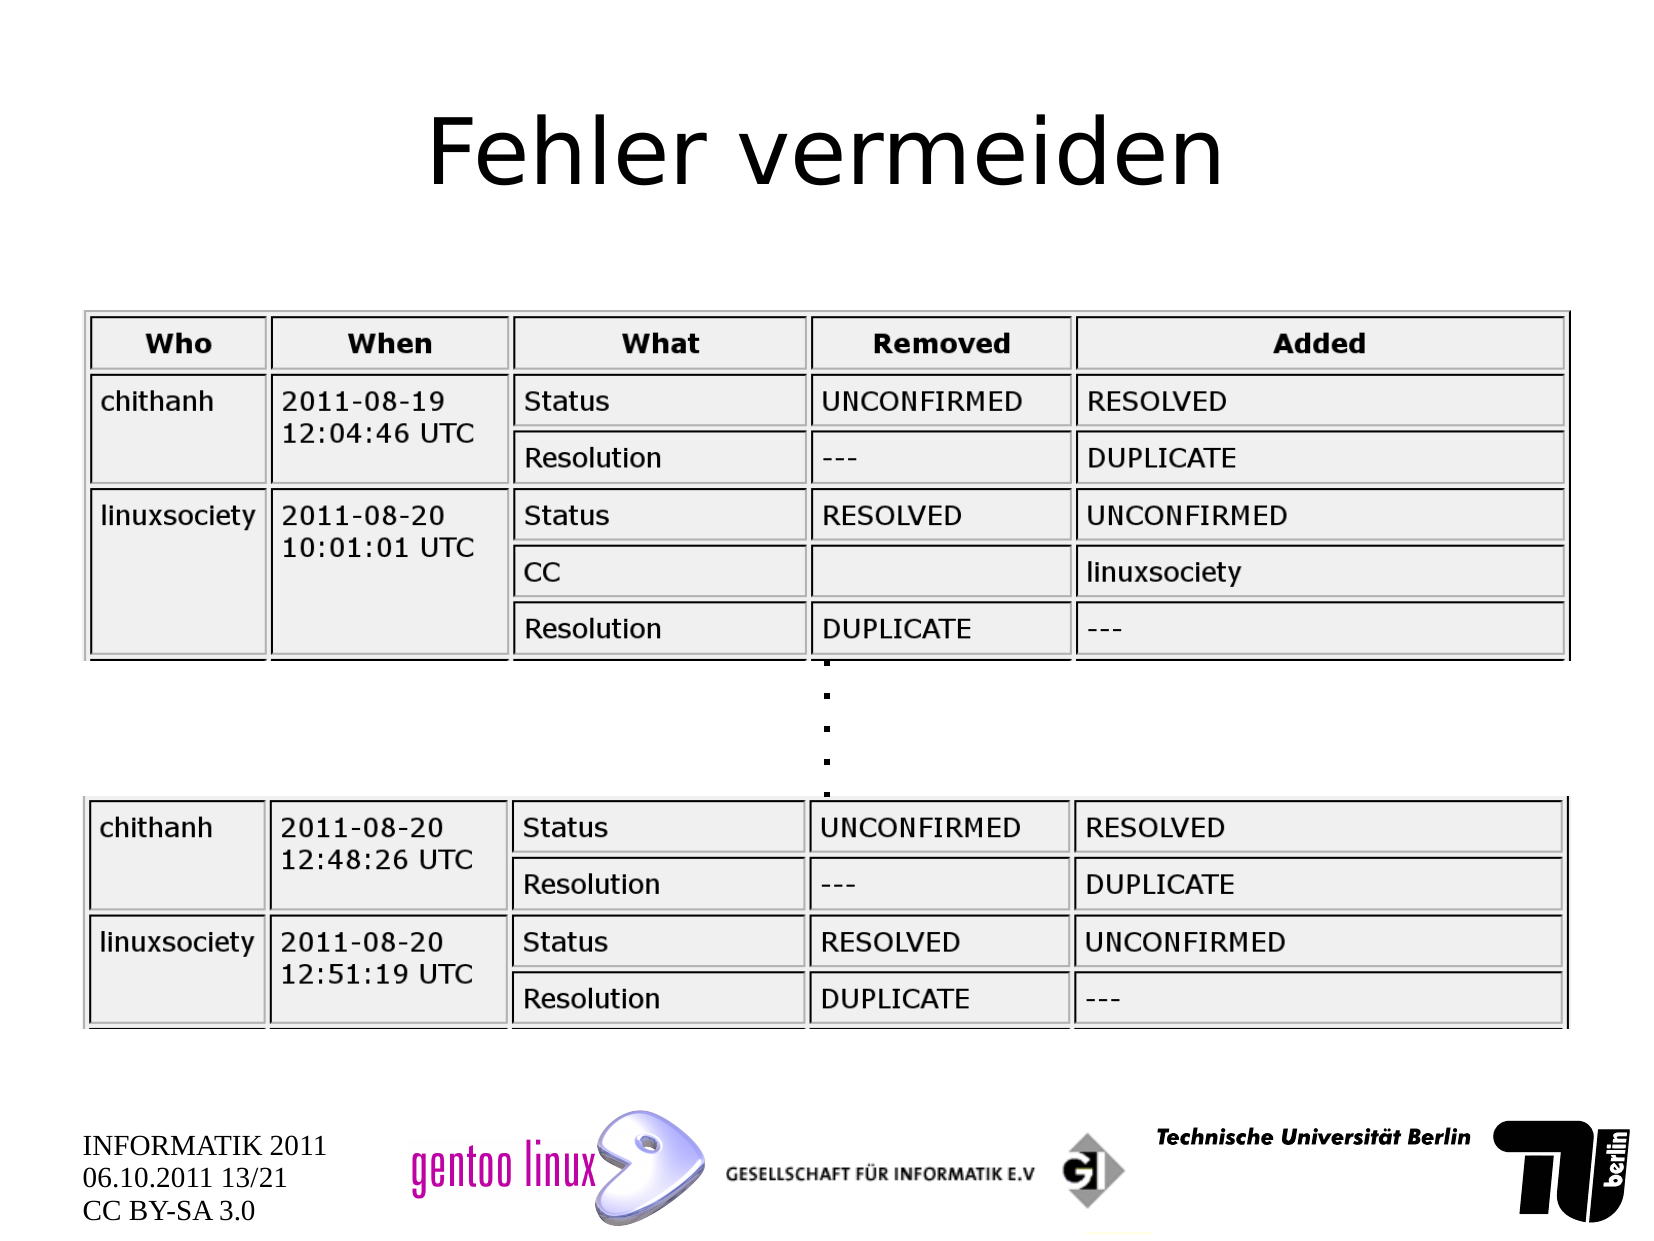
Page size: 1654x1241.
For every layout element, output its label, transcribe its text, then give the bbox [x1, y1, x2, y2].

picture [82, 310, 1571, 661]
title Fehler vermeiden [82, 49, 1571, 257]
picture [726, 1108, 1152, 1234]
picture [407, 1108, 708, 1230]
picture [82, 796, 1571, 1029]
